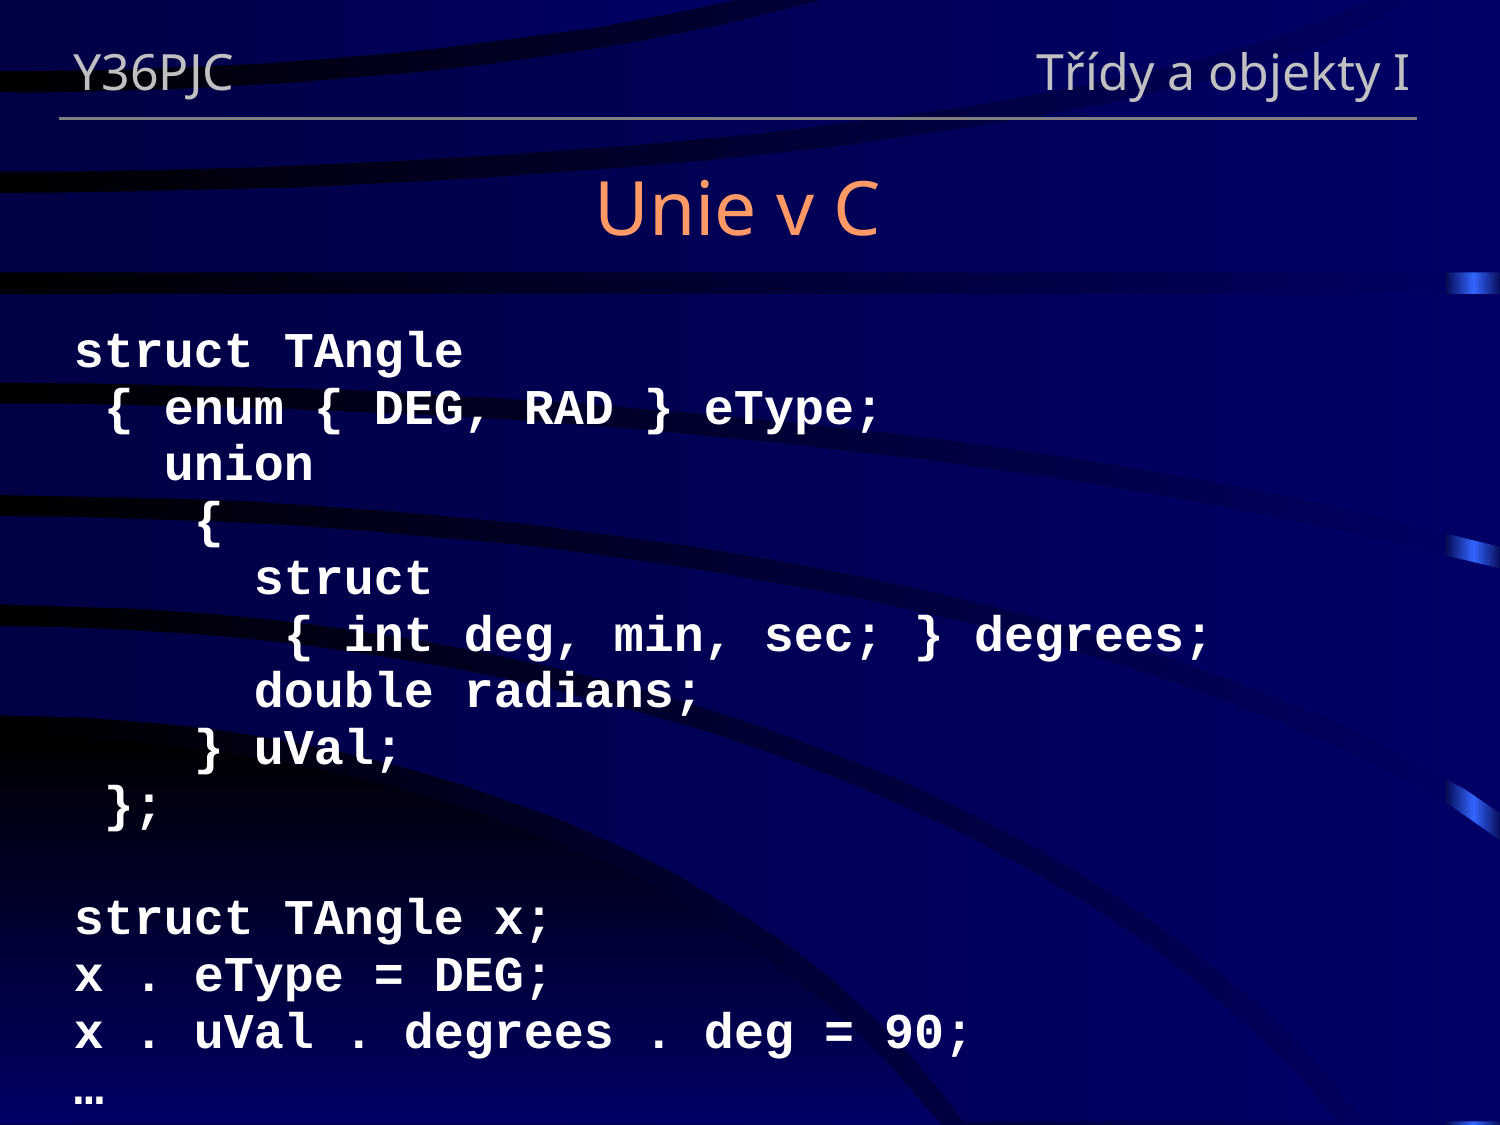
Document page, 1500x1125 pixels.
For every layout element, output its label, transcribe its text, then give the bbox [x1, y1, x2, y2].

text_box Třídy a objekty I [1021, 29, 1418, 105]
text_box Unie v C struct TAngle { enum { DEG, RAD } eType; union { struct { int deg, min, sec; } degrees; double radians; } uVal; }; struct TAngle x; x . eType = DEG; x . uVal . degrees . deg = 90; … [59, 147, 1418, 1108]
text_box Y36PJC [59, 29, 251, 105]
